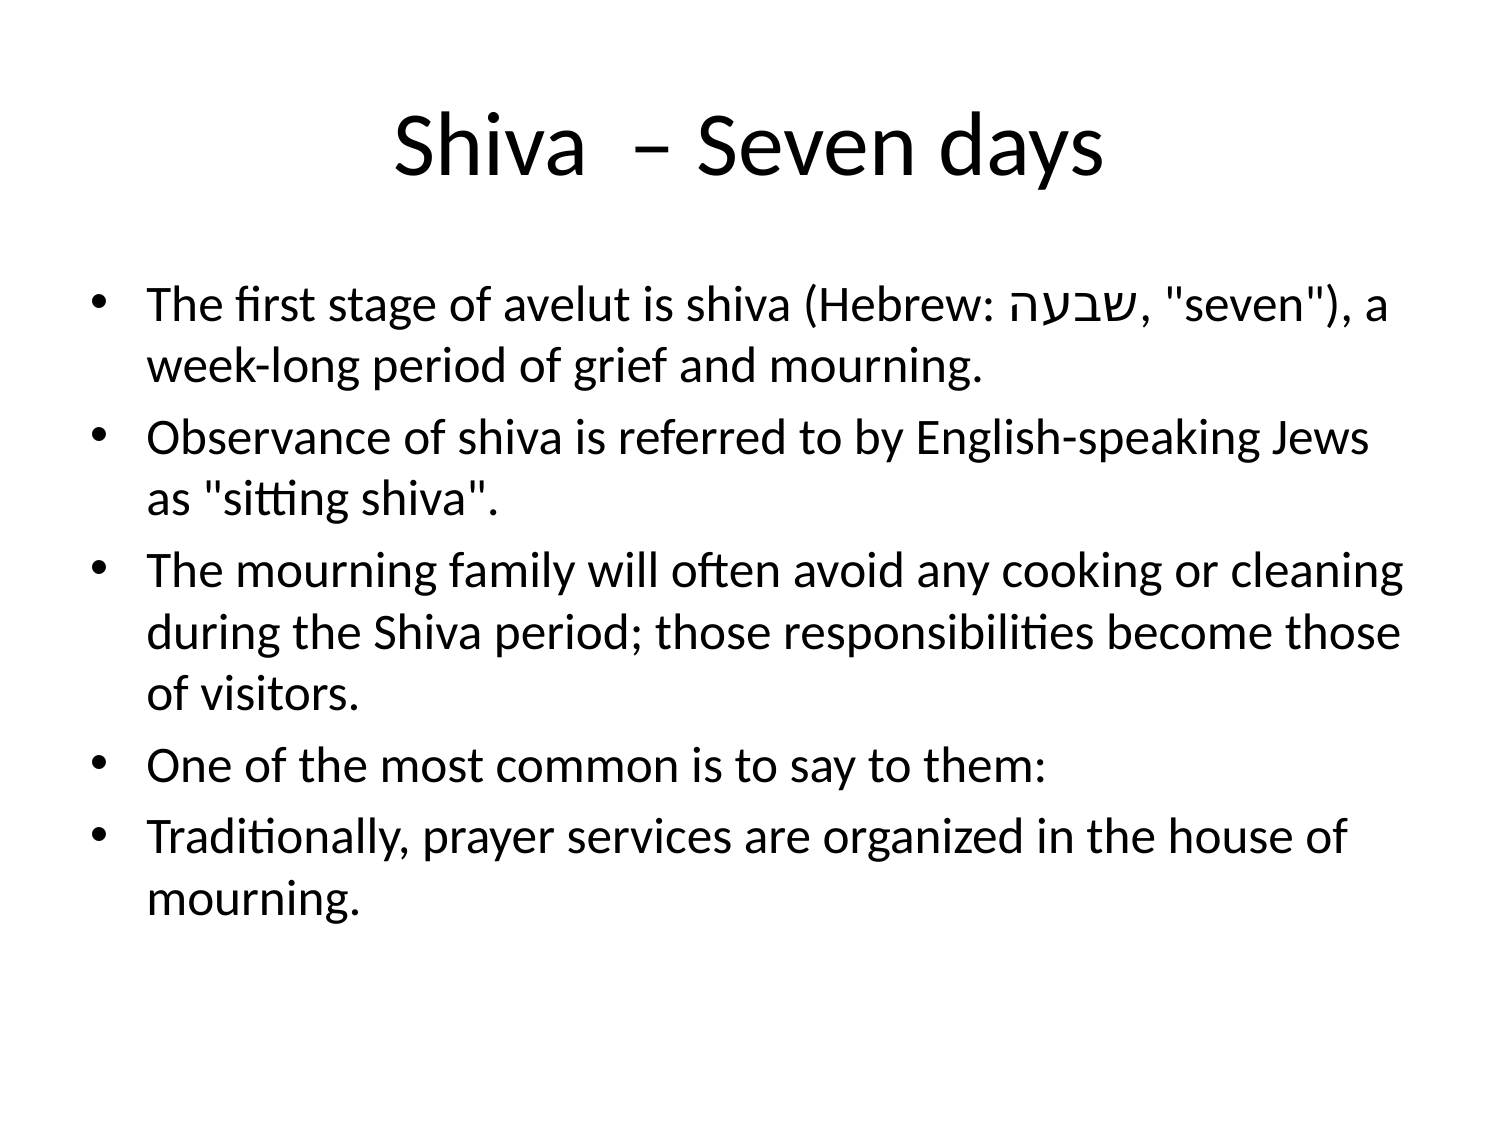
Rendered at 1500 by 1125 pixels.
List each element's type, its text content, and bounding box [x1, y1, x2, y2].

list The first stage of avelut is shiva (Hebrew: שבעה, "seven"), a week-long period of grief and mourning. Observance of shiva is referred to by English-speaking Jews as "sitting shiva". The mourning family will often avoid any cooking or cleaning during the Shiva period; those responsibilities become those of visitors. One of the most common is to say to them: Traditionally, prayer services are organized in the house of mourning. [75, 262, 1425, 1005]
title Shiva – Seven days [75, 45, 1425, 233]
